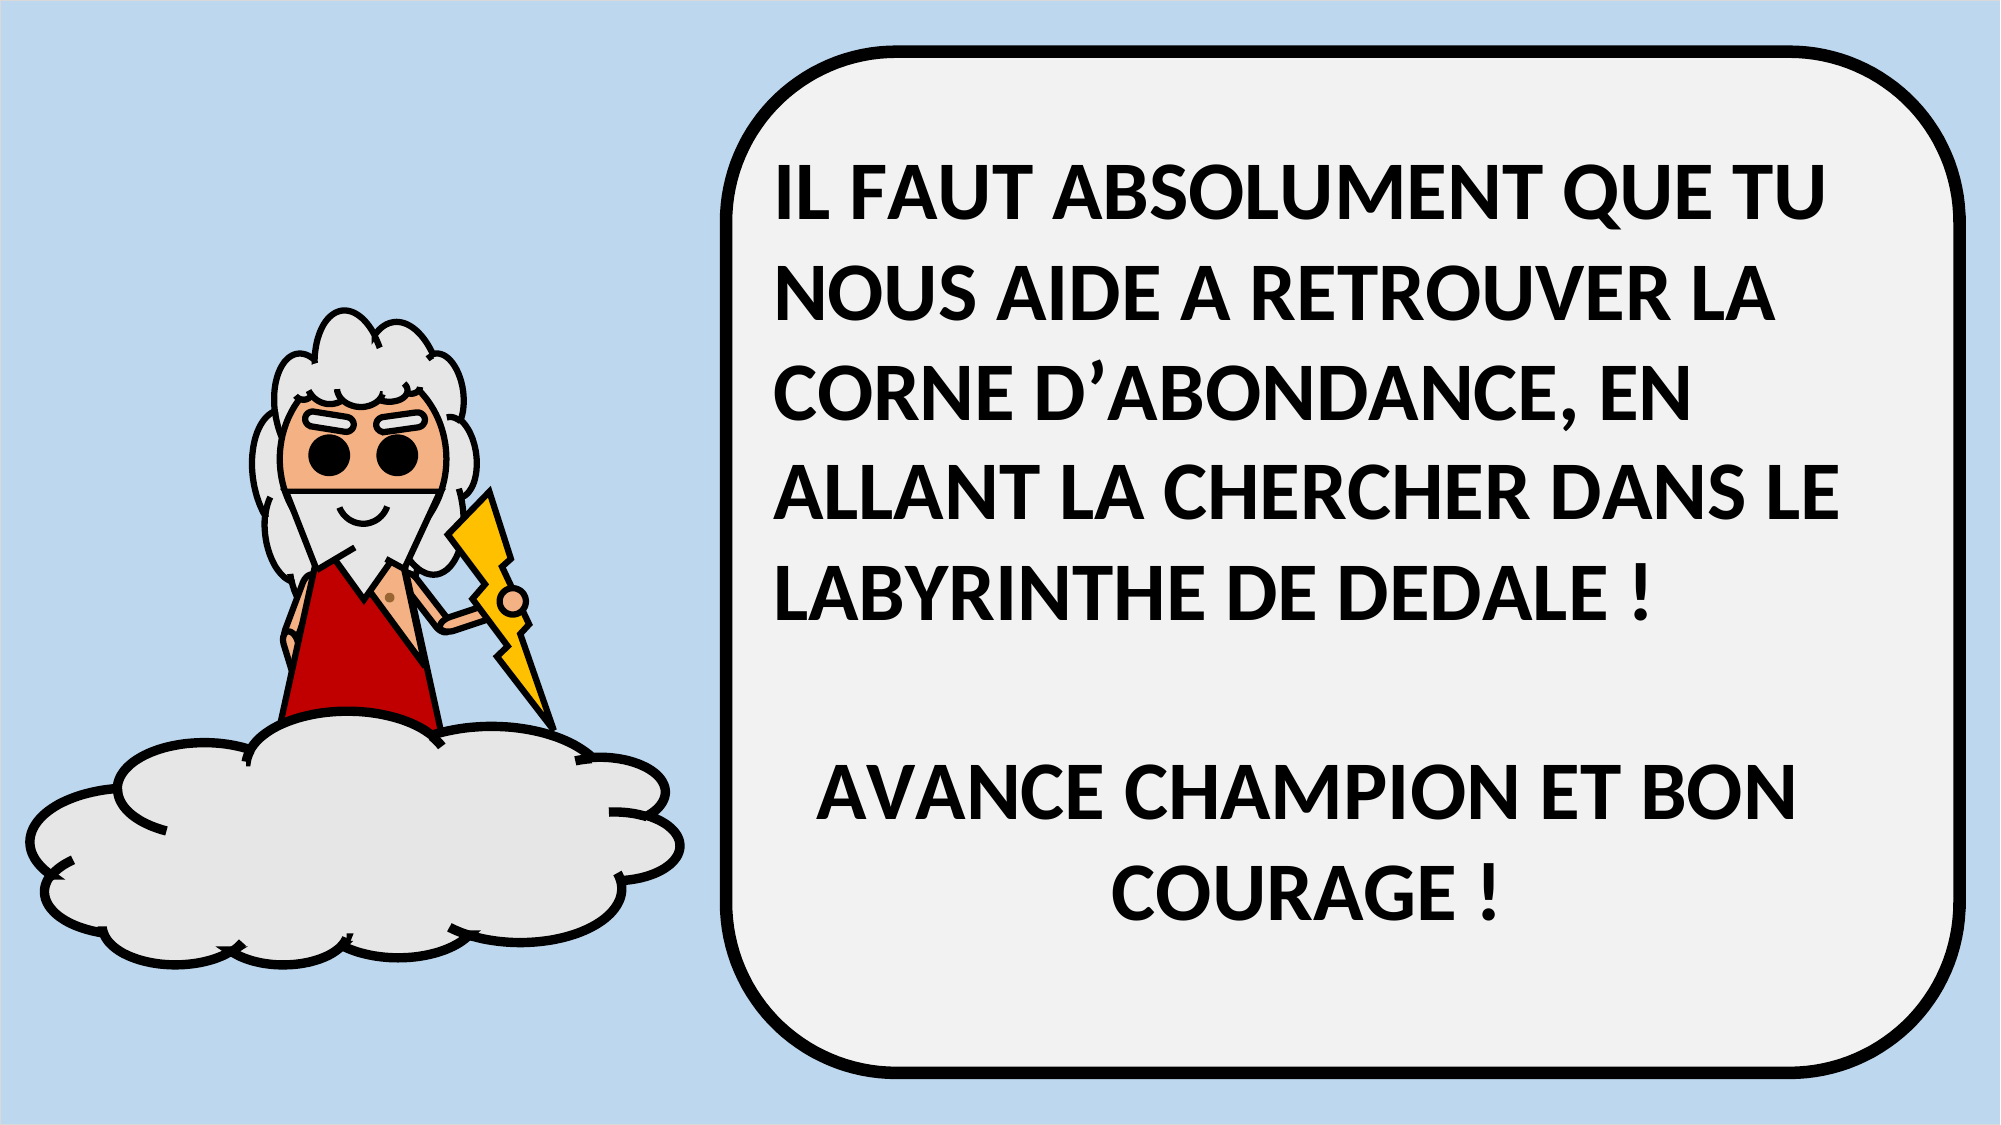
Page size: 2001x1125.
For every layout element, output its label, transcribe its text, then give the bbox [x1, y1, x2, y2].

text_box [0, 0, 2000, 1125]
text_box IL FAUT ABSOLUMENT QUE TU NOUS AIDE A RETROUVER LA CORNE D’ABONDANCE, EN ALLANT LA CHERCHER DANS LE LABYRINTHE DE DEDALE ! AVANCE CHAMPION ET BON COURAGE ! [758, 129, 1950, 953]
